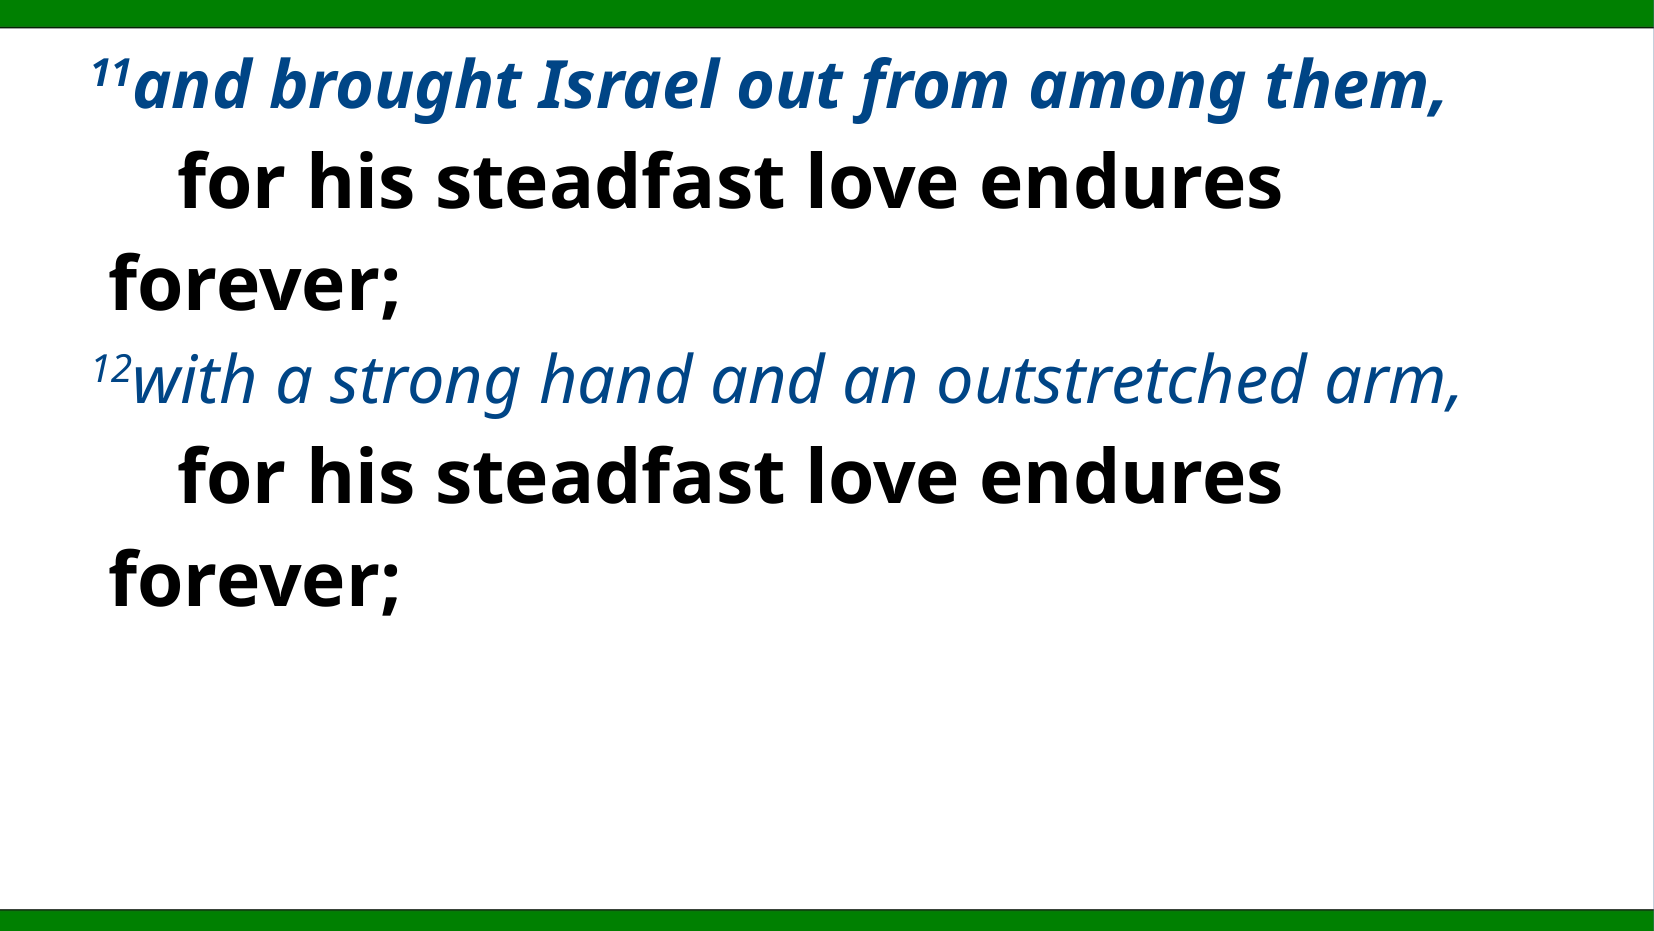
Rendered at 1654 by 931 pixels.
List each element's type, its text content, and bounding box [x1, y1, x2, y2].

text_box 11and brought Israel out from among them, for his steadfast love endures forever; 12with a strong hand and an outstretched arm, for his steadfast love endures forever; [75, 30, 1576, 436]
picture [0, 0, 1654, 931]
